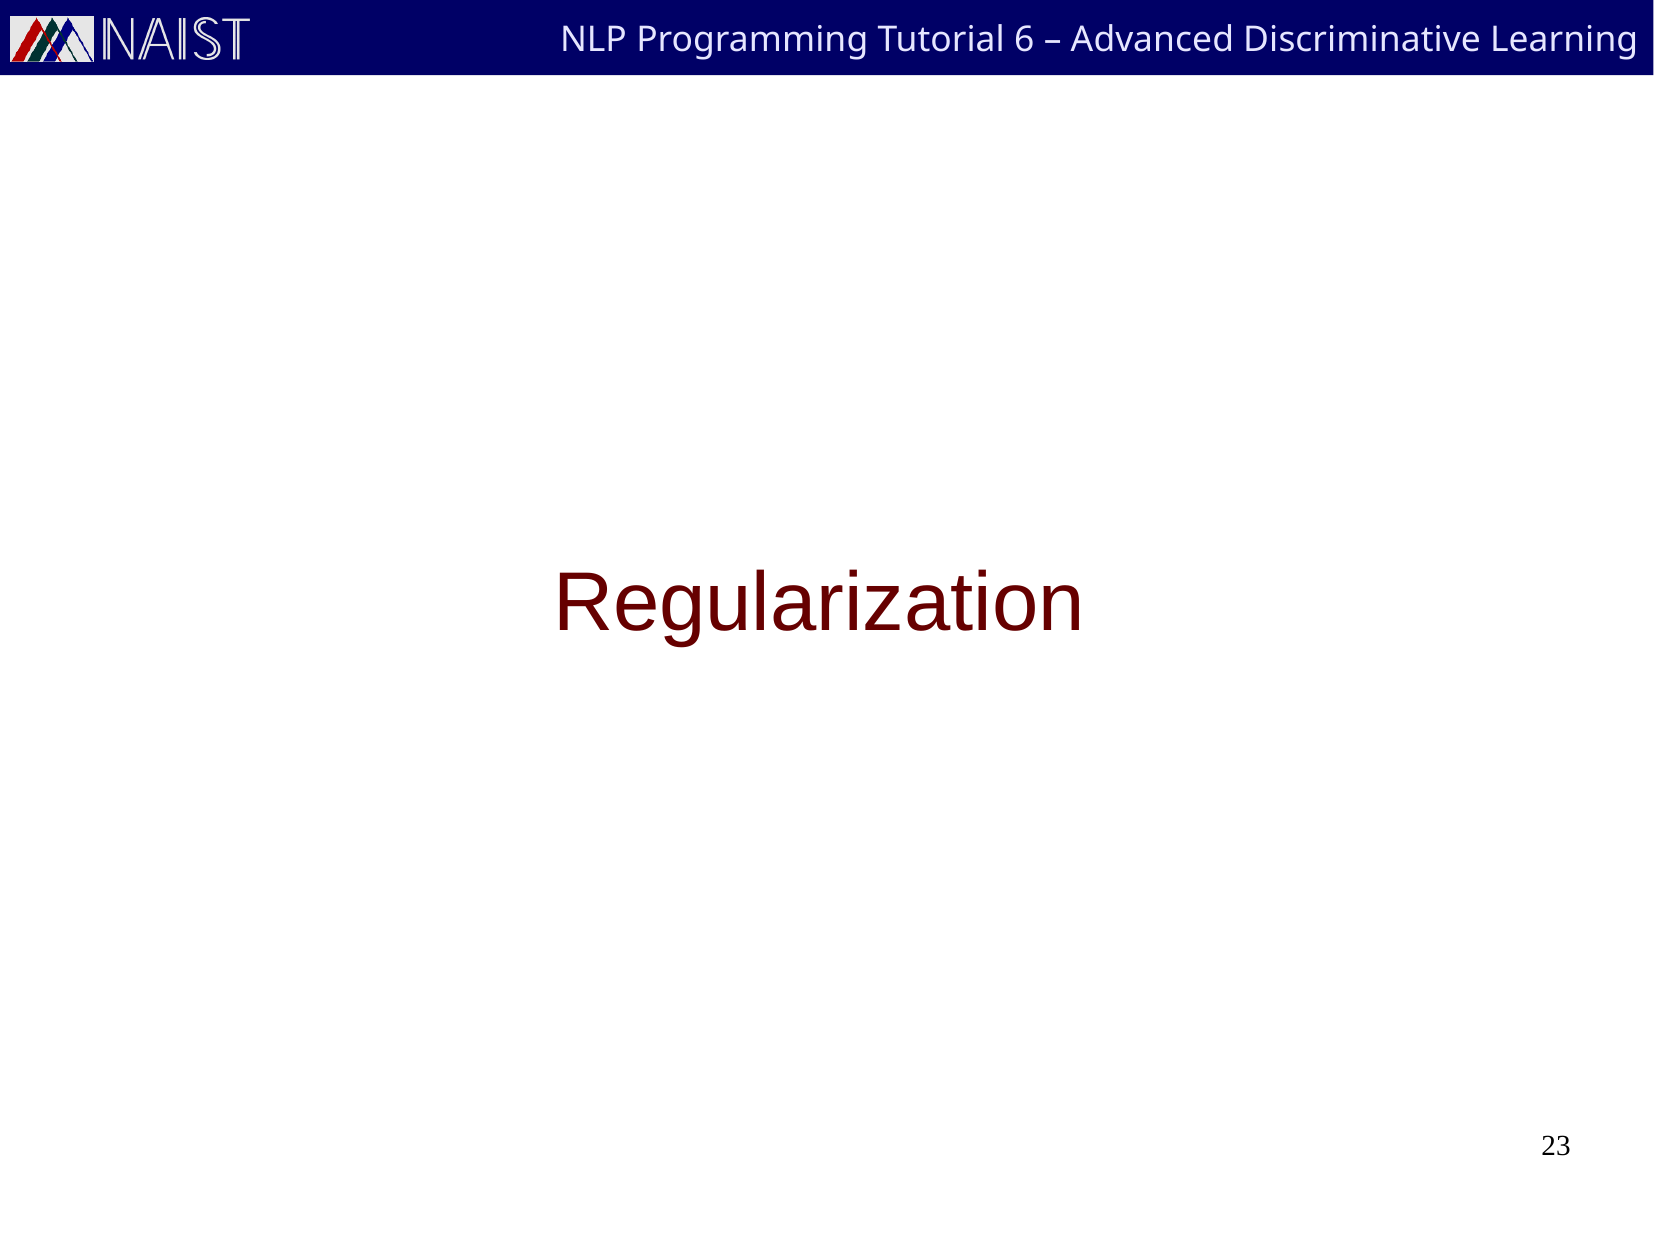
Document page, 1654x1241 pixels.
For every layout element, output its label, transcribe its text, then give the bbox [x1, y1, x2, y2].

picture [10, 16, 94, 62]
title Regularization [75, 506, 1564, 698]
picture [102, 17, 251, 60]
